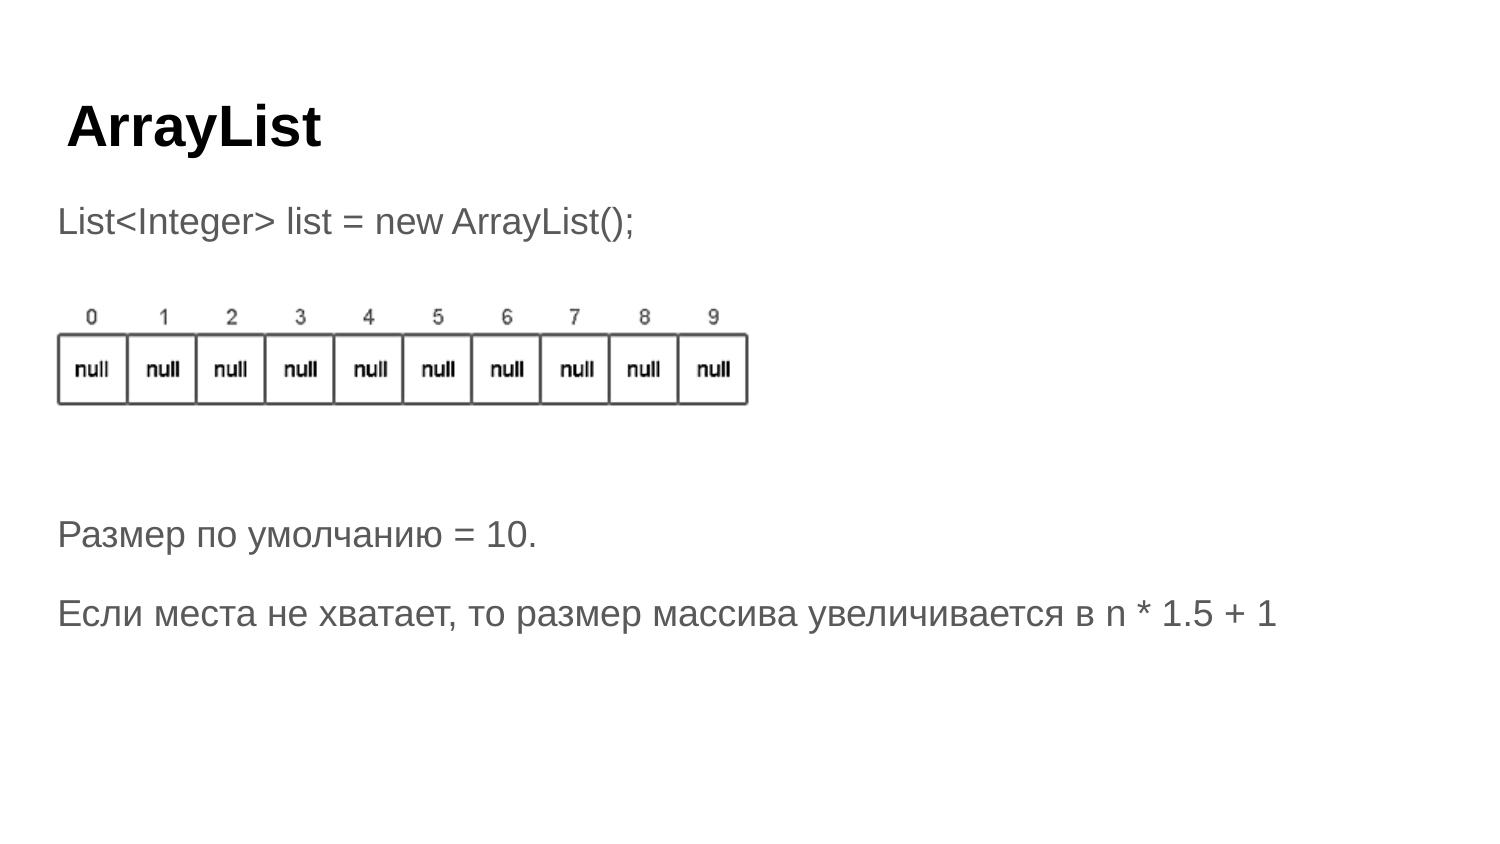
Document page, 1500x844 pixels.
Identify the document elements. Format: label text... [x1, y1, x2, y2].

title ArrayList [51, 72, 1449, 167]
picture [51, 303, 755, 412]
list List<Integer> list = new ArrayList(); Размер по умолчанию = 10. Если места не хватает, то размер массива увеличивается в n * 1.5 + 1 [42, 182, 1440, 743]
